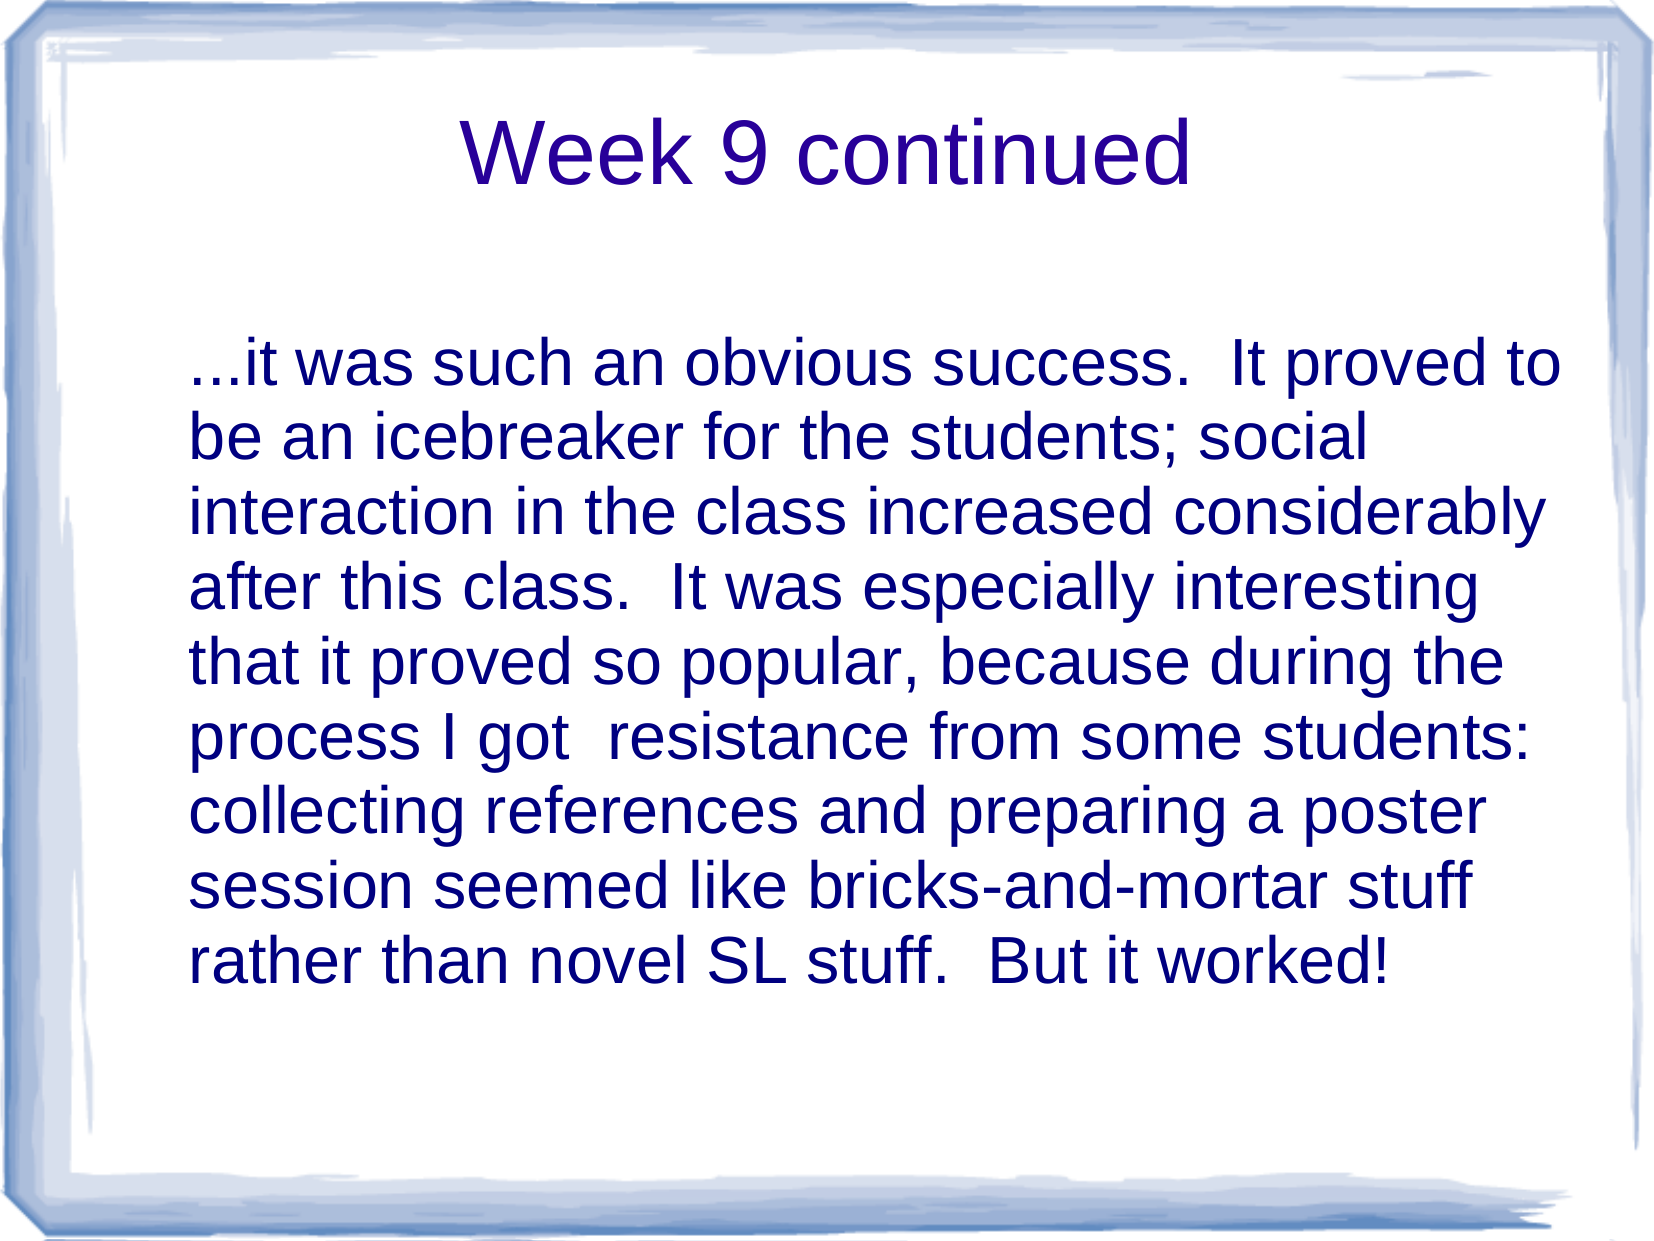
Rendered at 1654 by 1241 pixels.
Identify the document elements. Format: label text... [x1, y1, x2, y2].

picture [0, 0, 1654, 1241]
list ...it was such an obvious success. It proved to be an icebreaker for the students; social interaction in the class increased considerably after this class. It was especially interesting that it proved so popular, because during the process I got resistance from some students: collecting references and preparing a poster session seemed like bricks-and-mortar stuff rather than novel SL stuff. But it worked! [118, 324, 1571, 1103]
title Week 9 continued [82, 56, 1571, 250]
